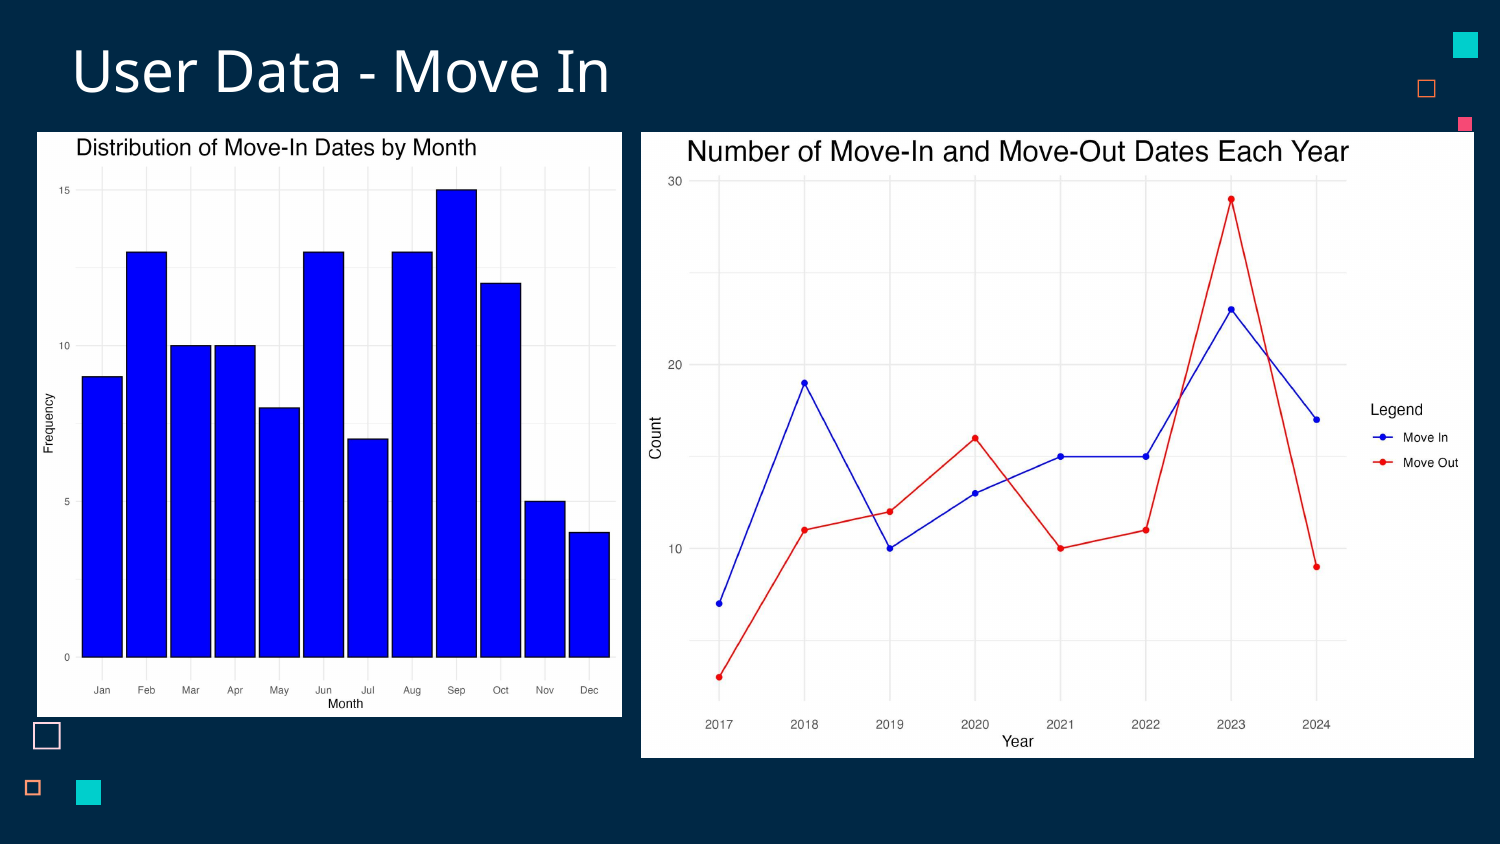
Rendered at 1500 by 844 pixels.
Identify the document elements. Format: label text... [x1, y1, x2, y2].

title User Data - Move In [56, 18, 1320, 113]
picture [37, 132, 622, 717]
picture [641, 132, 1474, 758]
